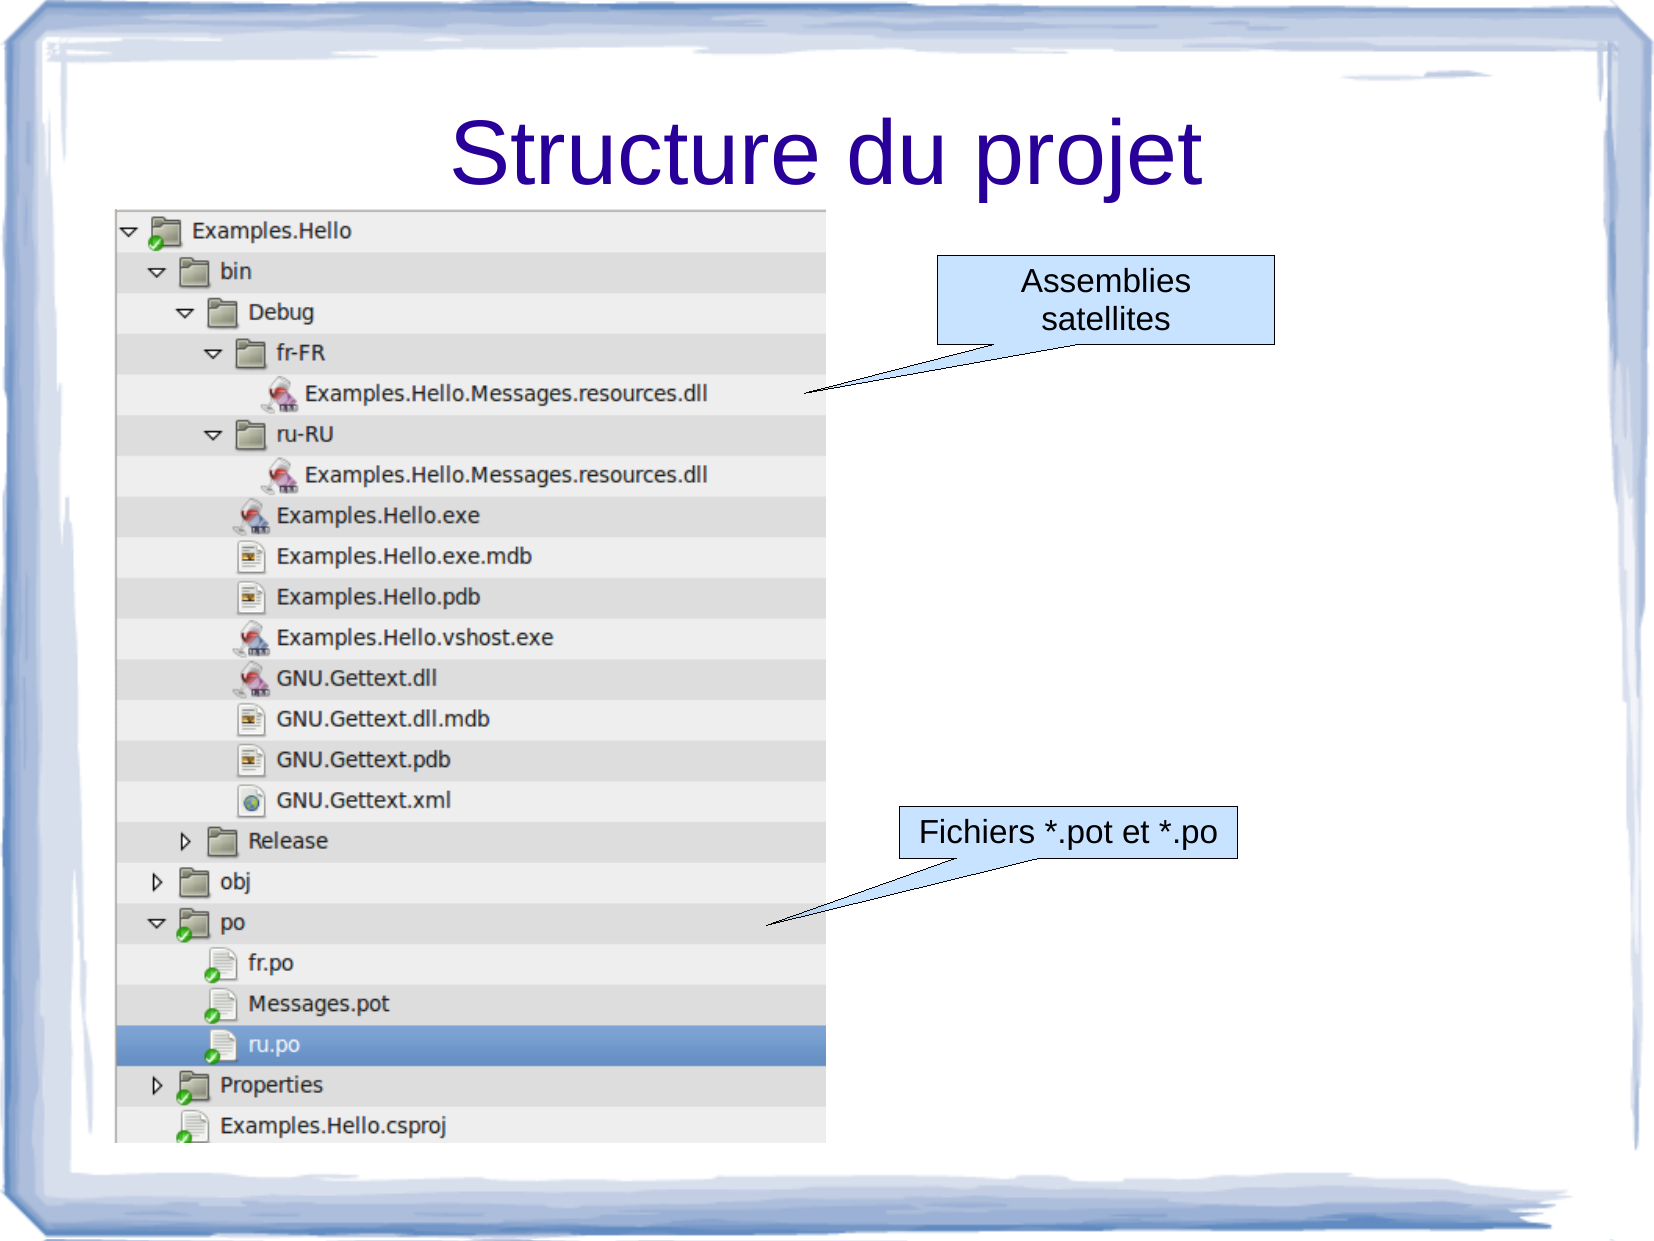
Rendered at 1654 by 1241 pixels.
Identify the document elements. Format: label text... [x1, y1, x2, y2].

text_box Assemblies satellites [804, 255, 1275, 394]
text_box Fichiers *.pot et *.po [766, 806, 1238, 926]
title Structure du projet [82, 56, 1571, 250]
picture [0, 0, 1654, 1241]
